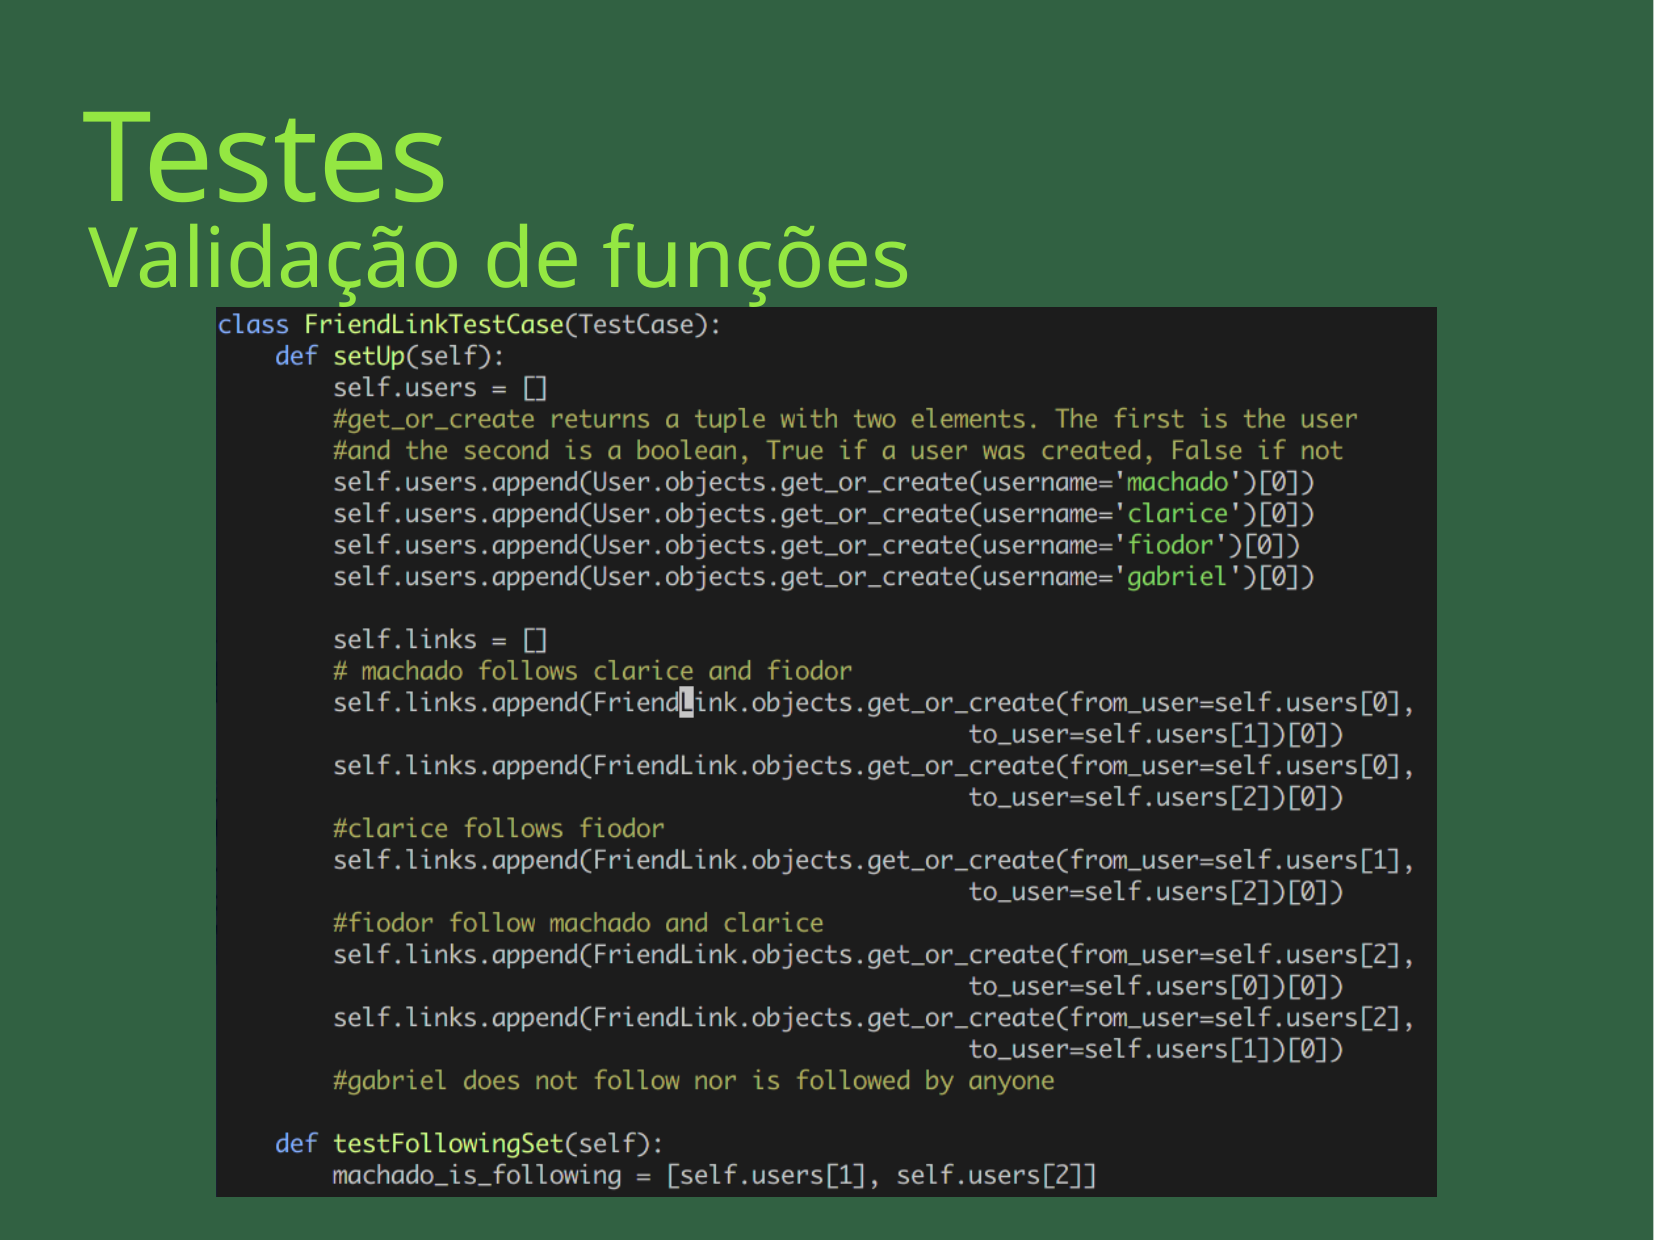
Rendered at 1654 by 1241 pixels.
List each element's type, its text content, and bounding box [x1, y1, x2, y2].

title Testes [82, 49, 1571, 257]
title Validação de funções [88, 177, 1577, 334]
picture [216, 307, 1437, 1197]
